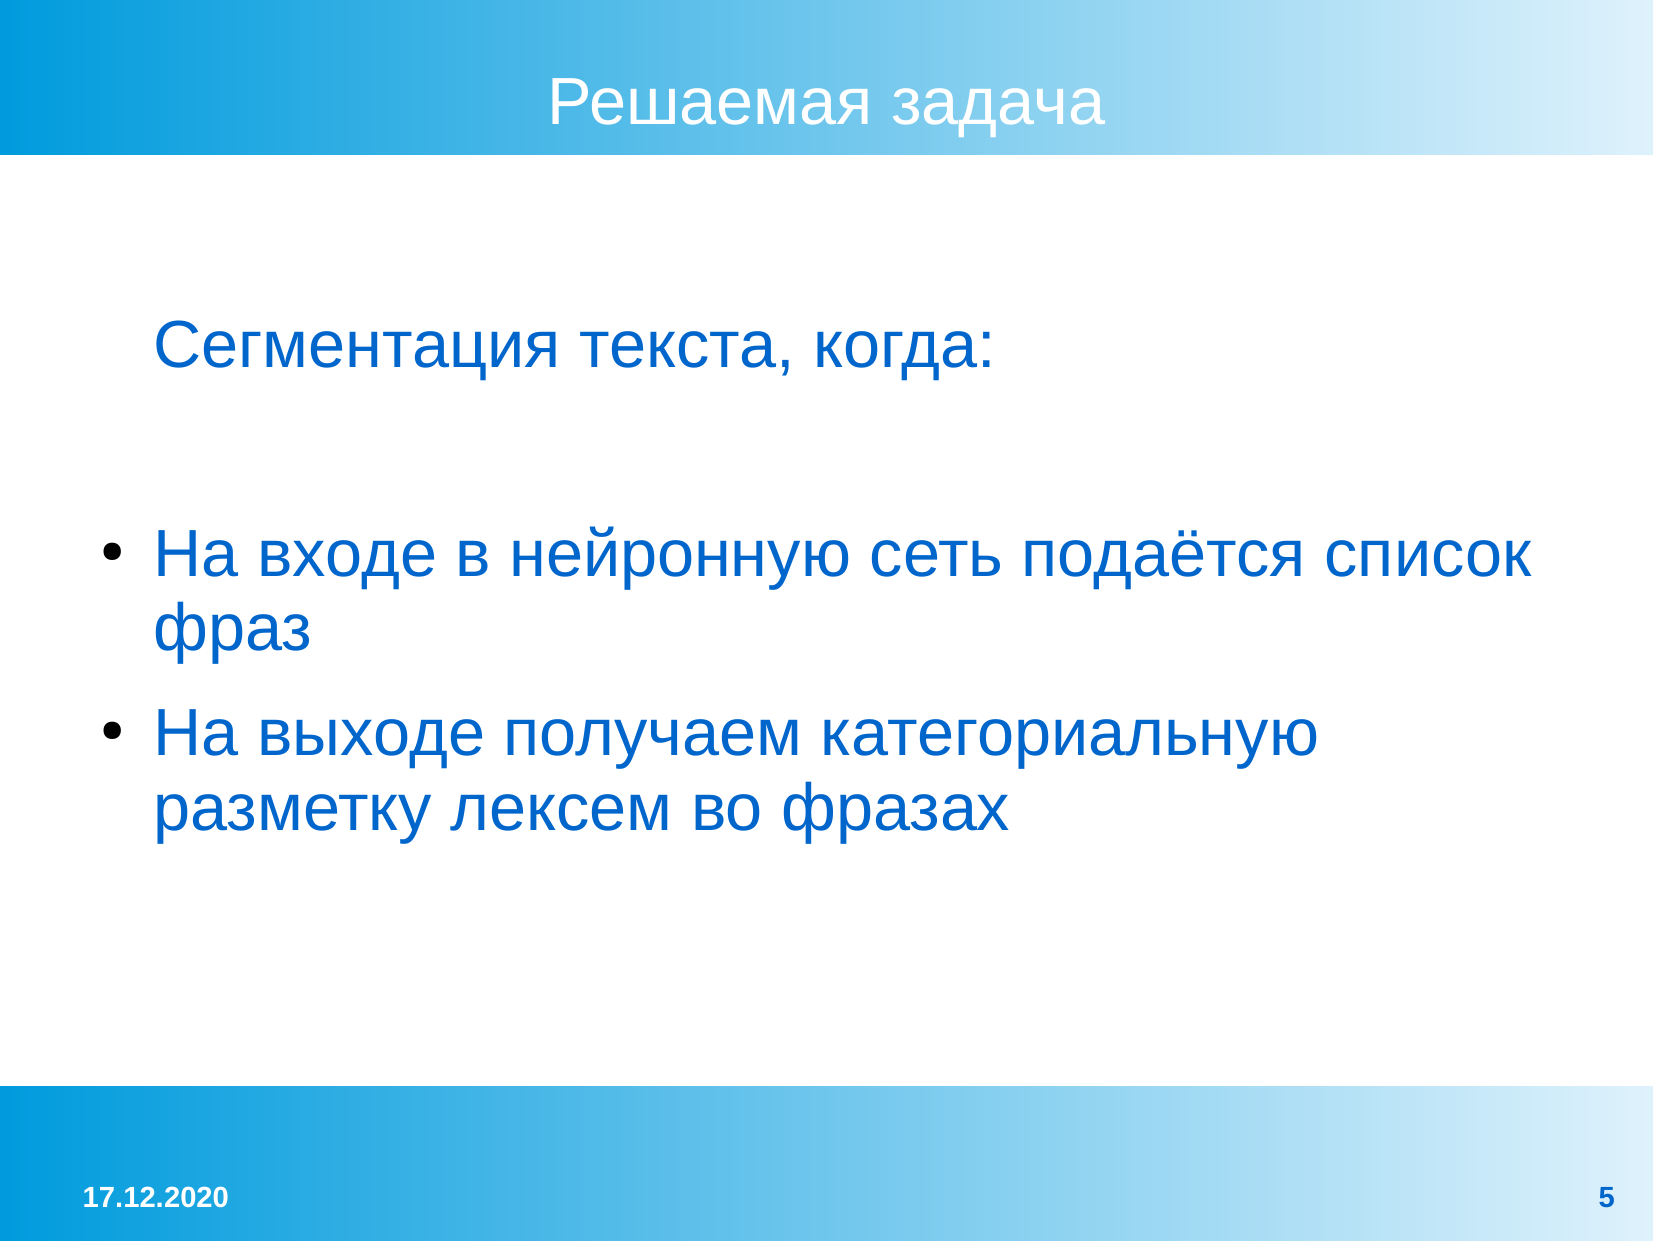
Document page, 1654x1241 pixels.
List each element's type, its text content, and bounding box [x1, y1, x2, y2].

list Сегментация текста, когда: На входе в нейронную сеть подаётся список фраз На выходе получаем категориальную разметку лексем во фразах [82, 307, 1571, 1009]
title Решаемая задача [82, 49, 1571, 155]
list 17.12.2020 5 [11, 1181, 1642, 1234]
